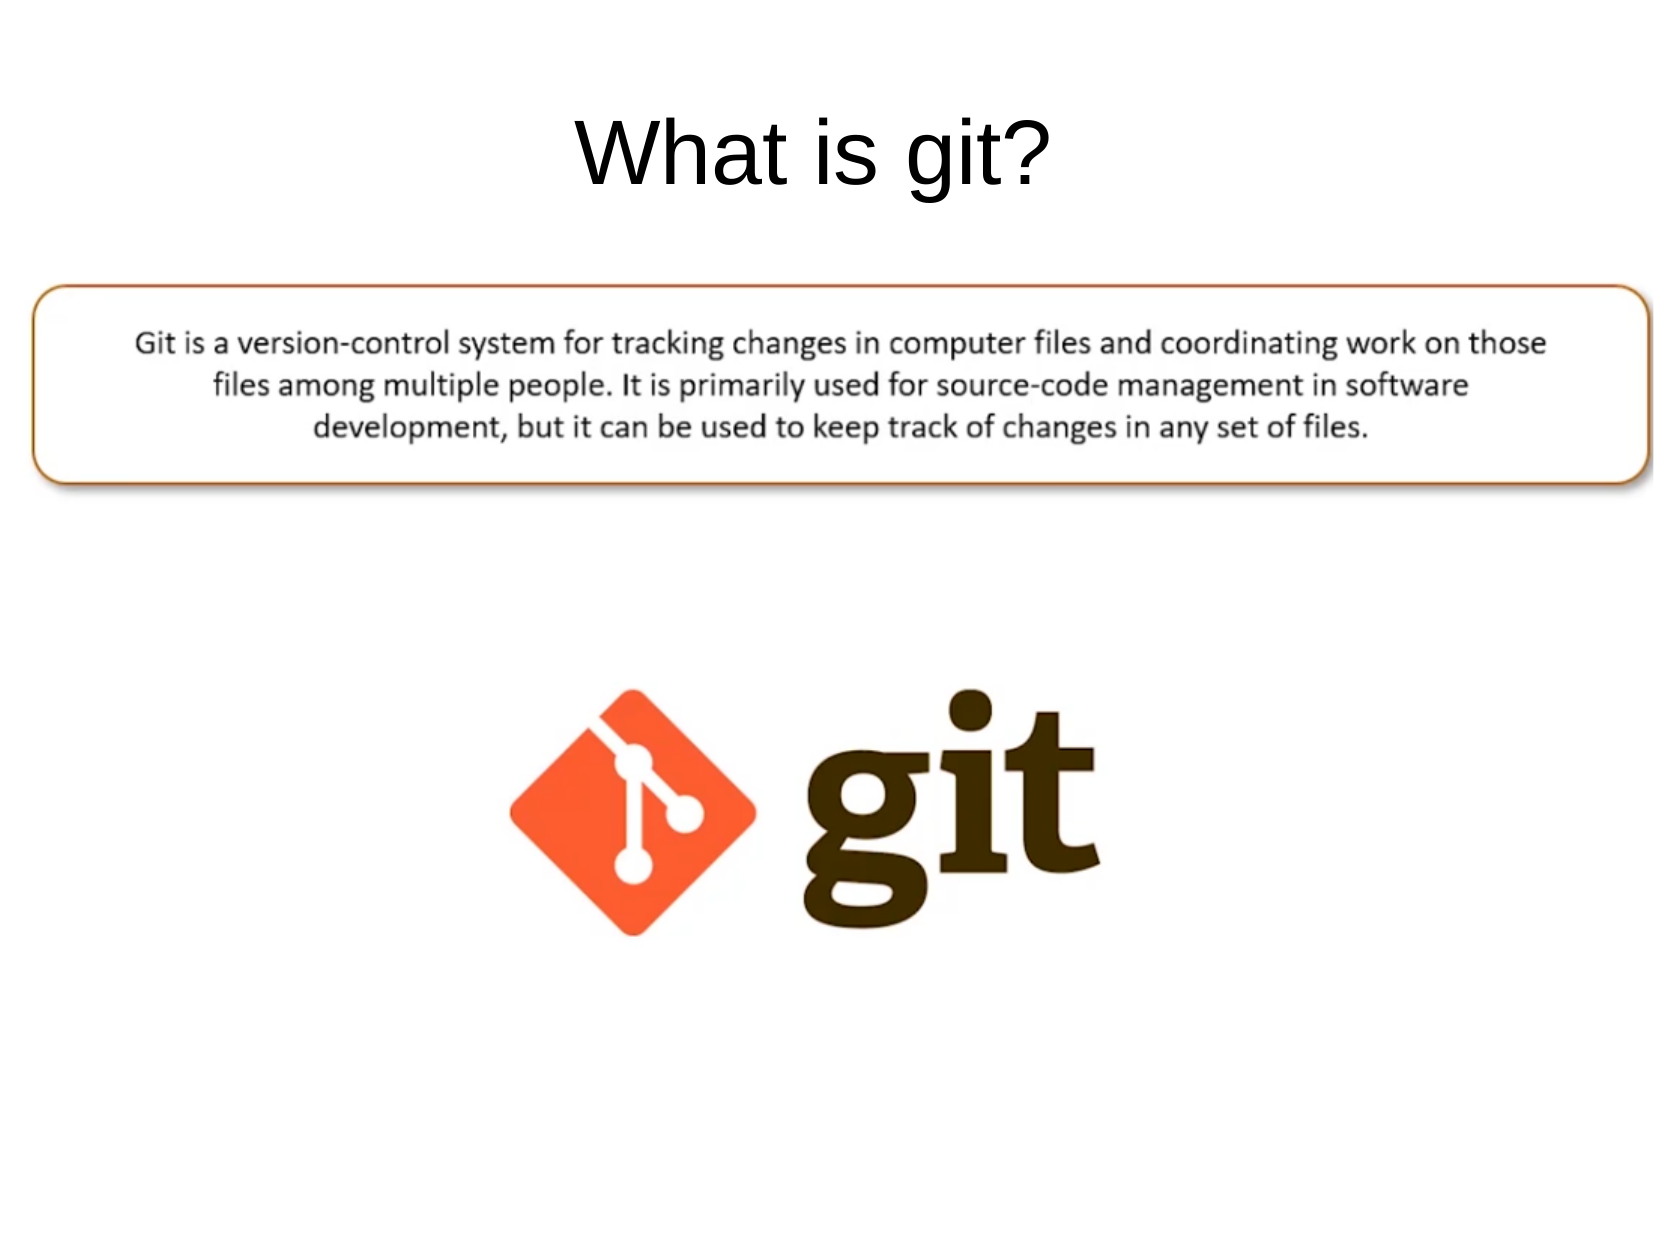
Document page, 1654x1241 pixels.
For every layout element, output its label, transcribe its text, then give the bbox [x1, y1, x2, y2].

title What is git? [82, 49, 1571, 257]
picture [9, 280, 1654, 970]
